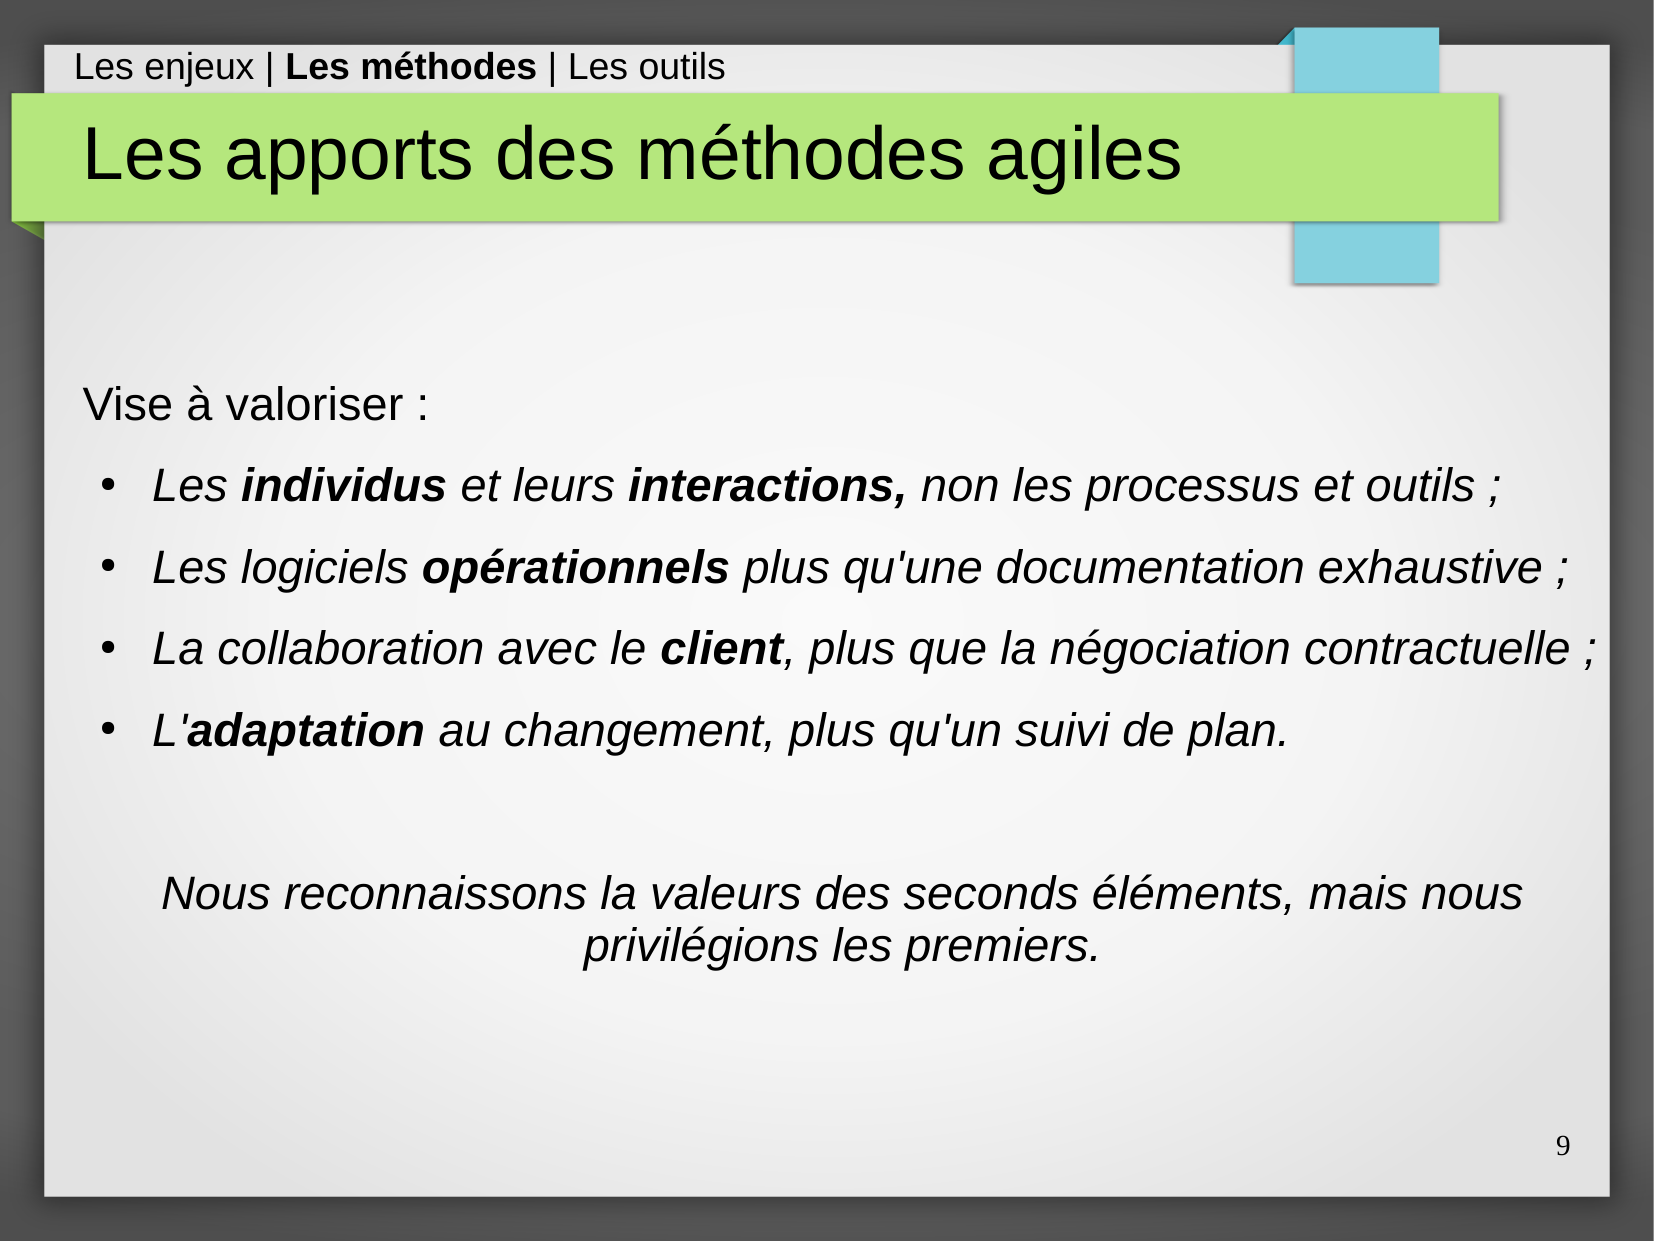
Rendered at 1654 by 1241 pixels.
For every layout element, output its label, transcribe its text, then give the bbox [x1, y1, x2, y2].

picture [0, 0, 1654, 1241]
title Les apports des méthodes agiles [82, 94, 1264, 213]
text_box Les enjeux | Les méthodes | Les outils [59, 37, 815, 95]
list Vise à valoriser : Les individus et leurs interactions, non les processus et outils ; Les logiciels opérationnels plus qu'une documentation exhaustive ; La collaboration avec le client, plus que la négociation contractuelle ; L'adaptation au changement, plus qu'un suivi de plan. Nous reconnaissons la valeurs des seconds éléments, mais nous privilégions les premiers. [82, 377, 1604, 1015]
